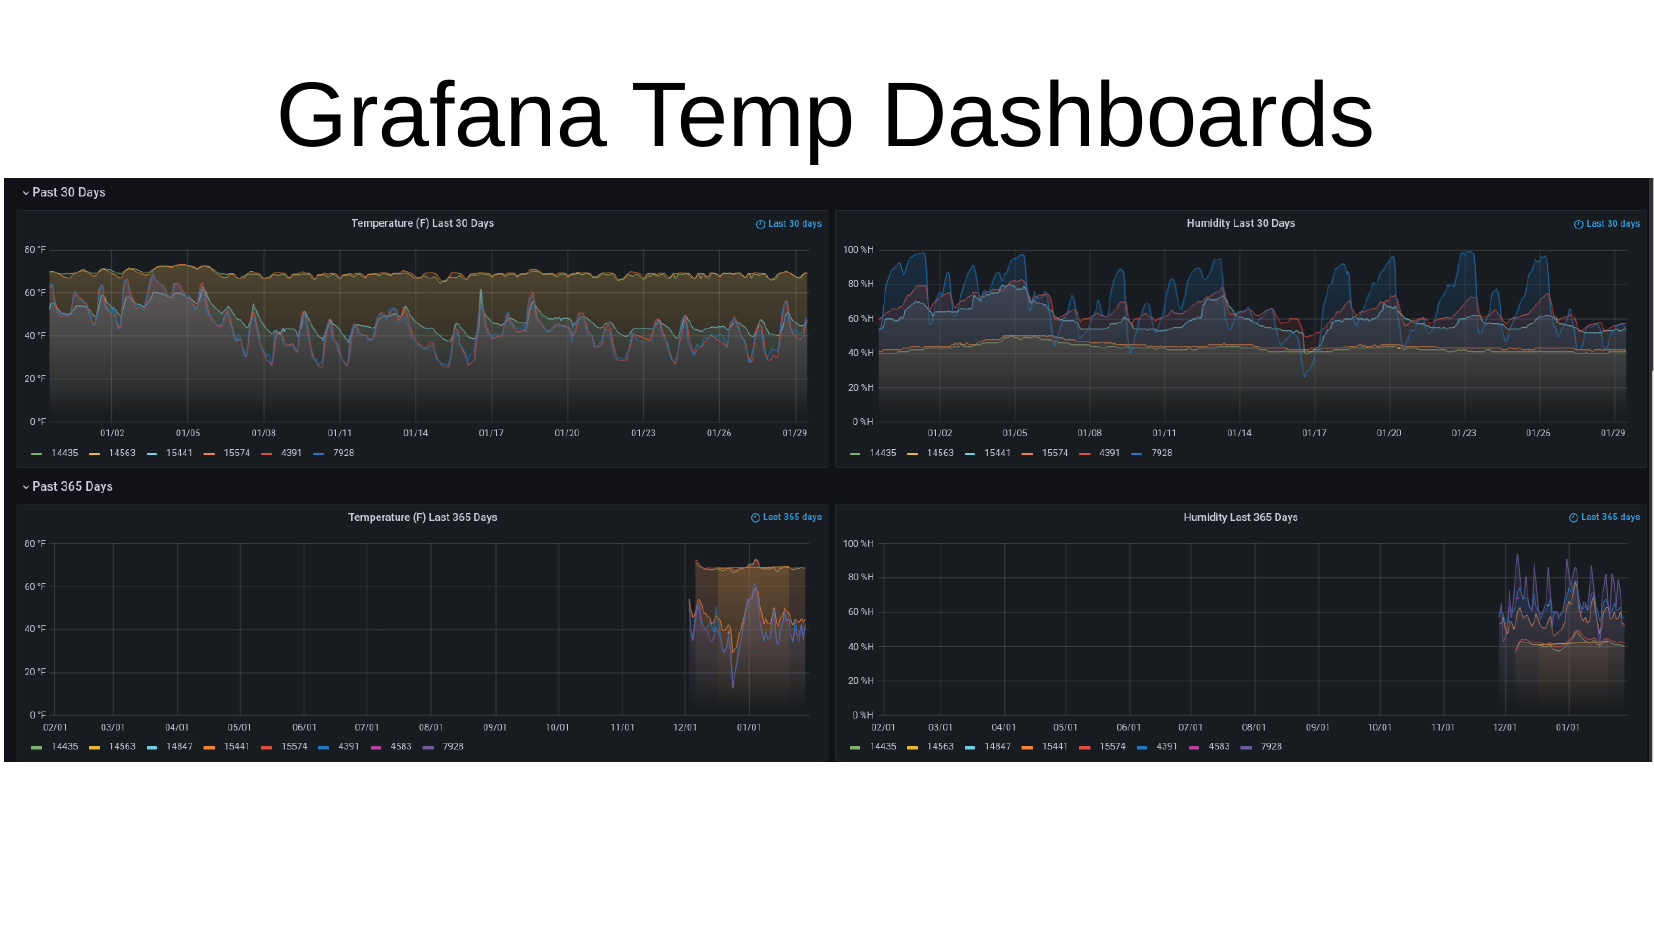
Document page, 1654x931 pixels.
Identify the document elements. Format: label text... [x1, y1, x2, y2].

picture [4, 178, 1654, 762]
title Grafana Temp Dashboards [82, 37, 1571, 178]
